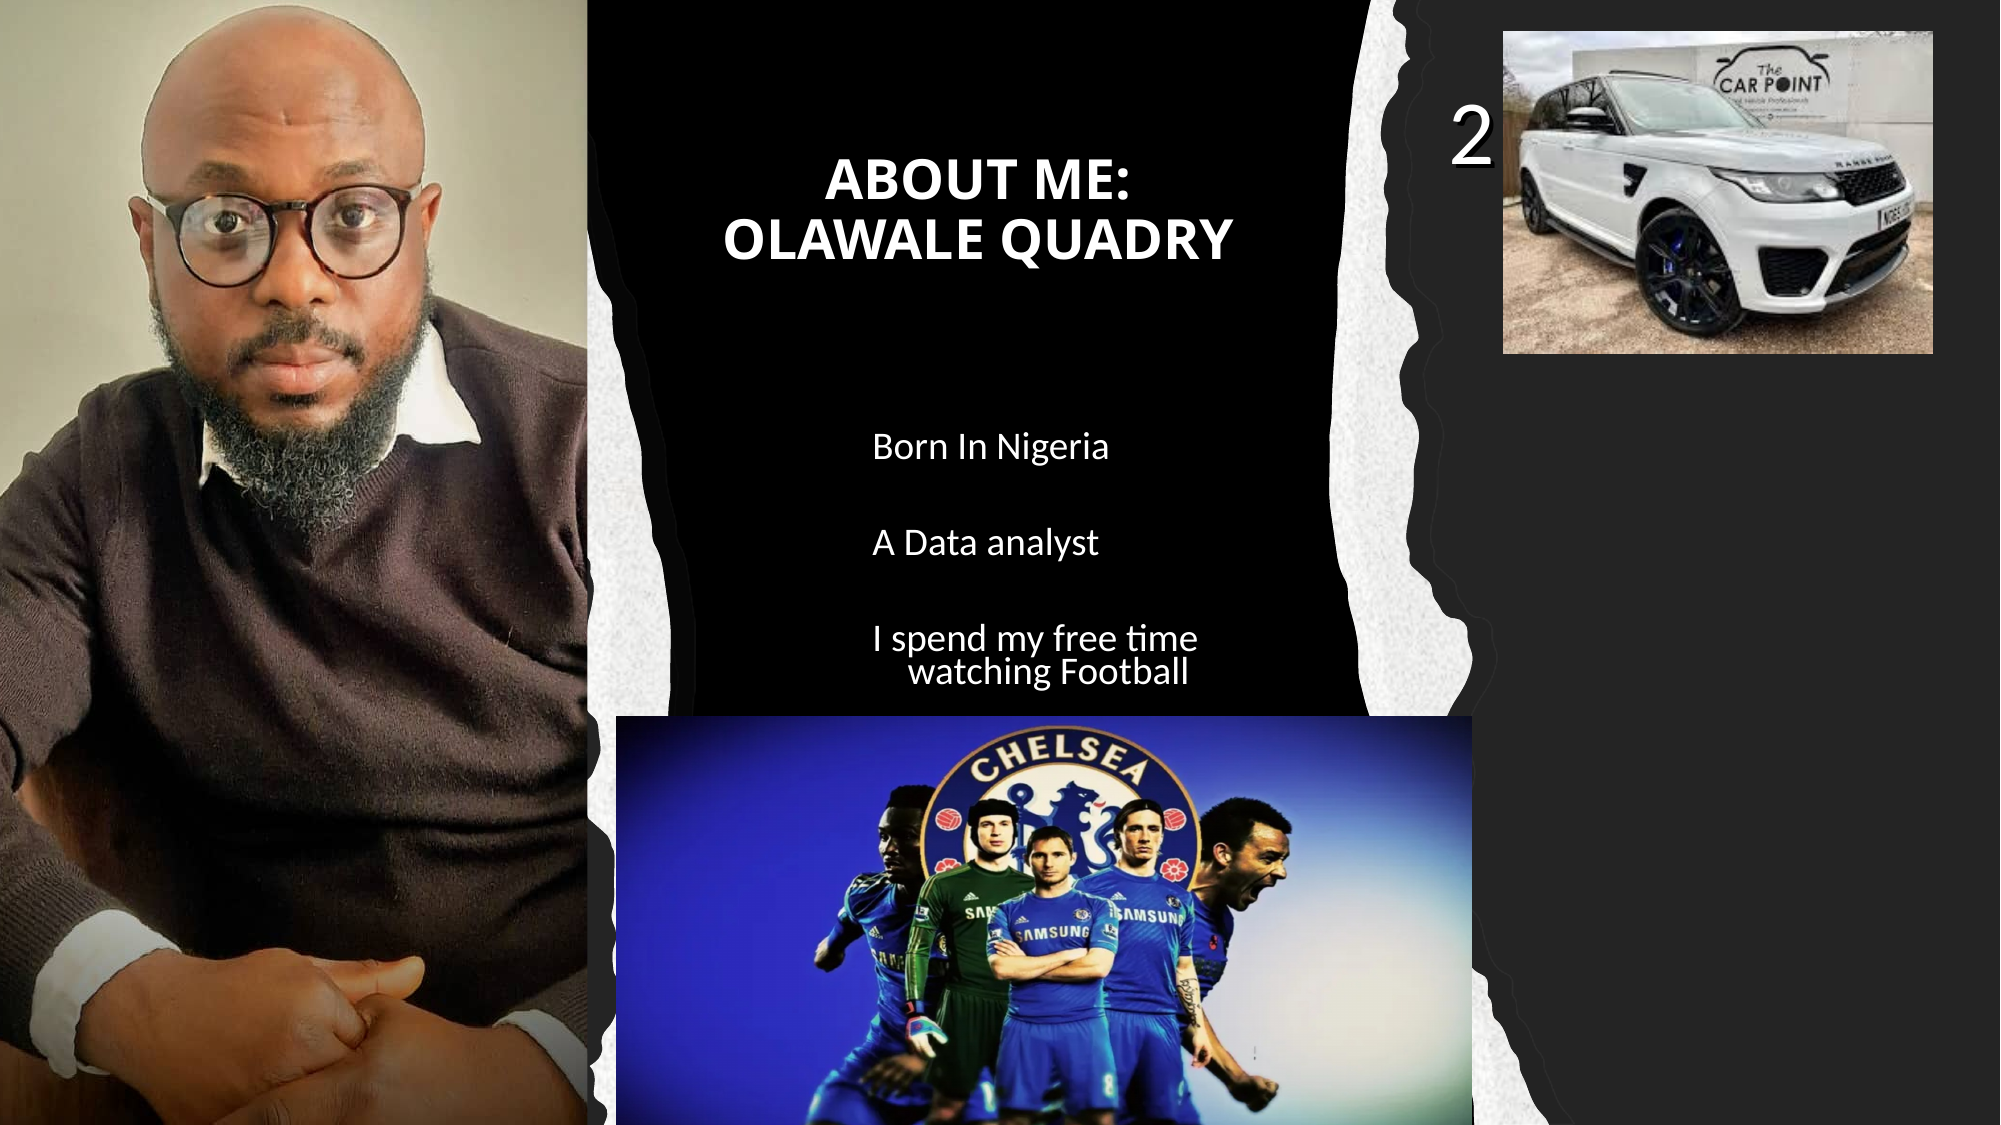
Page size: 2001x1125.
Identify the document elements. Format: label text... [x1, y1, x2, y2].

subtitle Born In Nigeria A Data analyst I spend my free time watching Football [681, 425, 1317, 700]
text_box [588, 0, 2000, 1125]
picture [616, 716, 1472, 1125]
text_box l [1472, 988, 1864, 1049]
picture [0, 0, 588, 1125]
picture [1503, 31, 1933, 354]
title About Me: Olawale Quadry [695, 113, 1263, 279]
